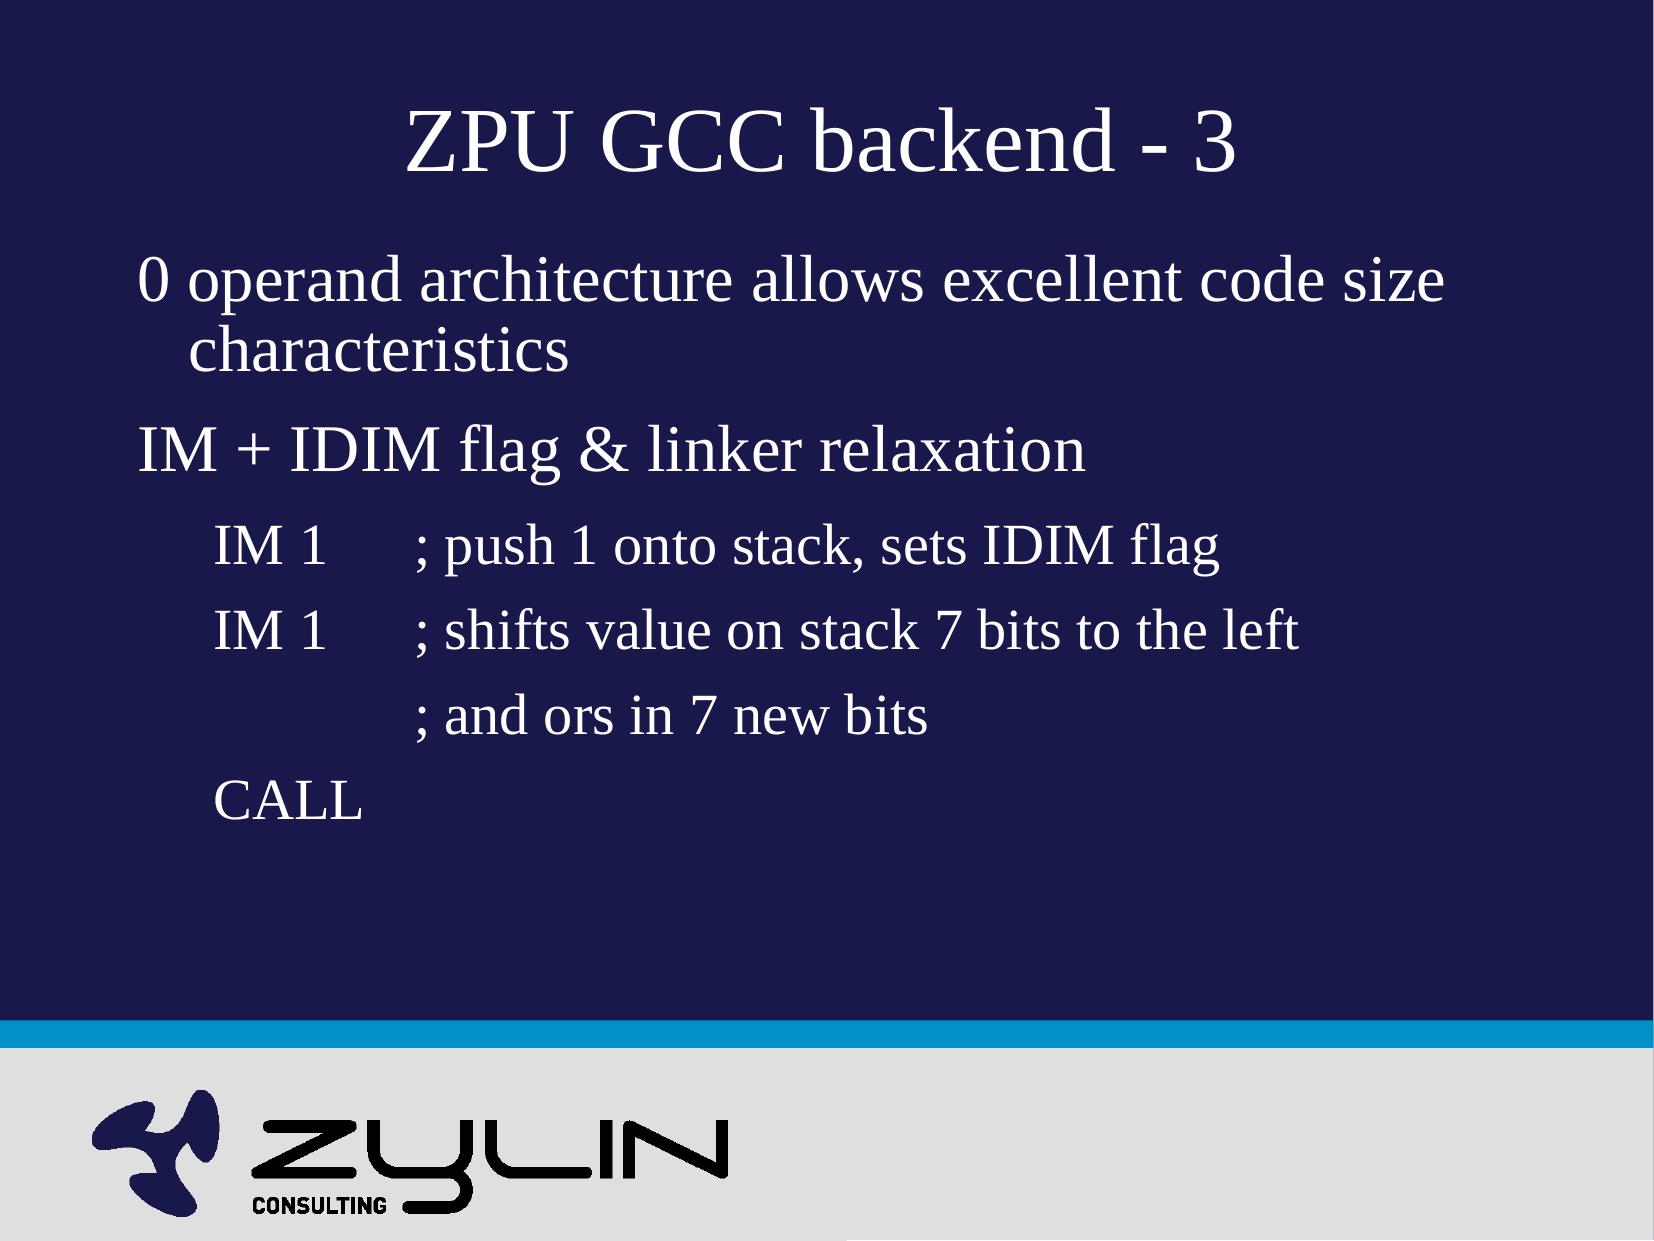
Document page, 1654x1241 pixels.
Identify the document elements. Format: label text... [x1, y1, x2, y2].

title ZPU GCC backend - 3 [117, 79, 1526, 206]
list 0 operand architecture allows excellent code size characteristics IM + IDIM flag & linker relaxation IM 1 ; push 1 onto stack, sets IDIM flag IM 1 ; shifts value on stack 7 bits to the left ; and ors in 7 new bits CALL [120, 245, 1533, 1020]
text_box [0, 1020, 1654, 1241]
picture [0, 1049, 812, 1241]
